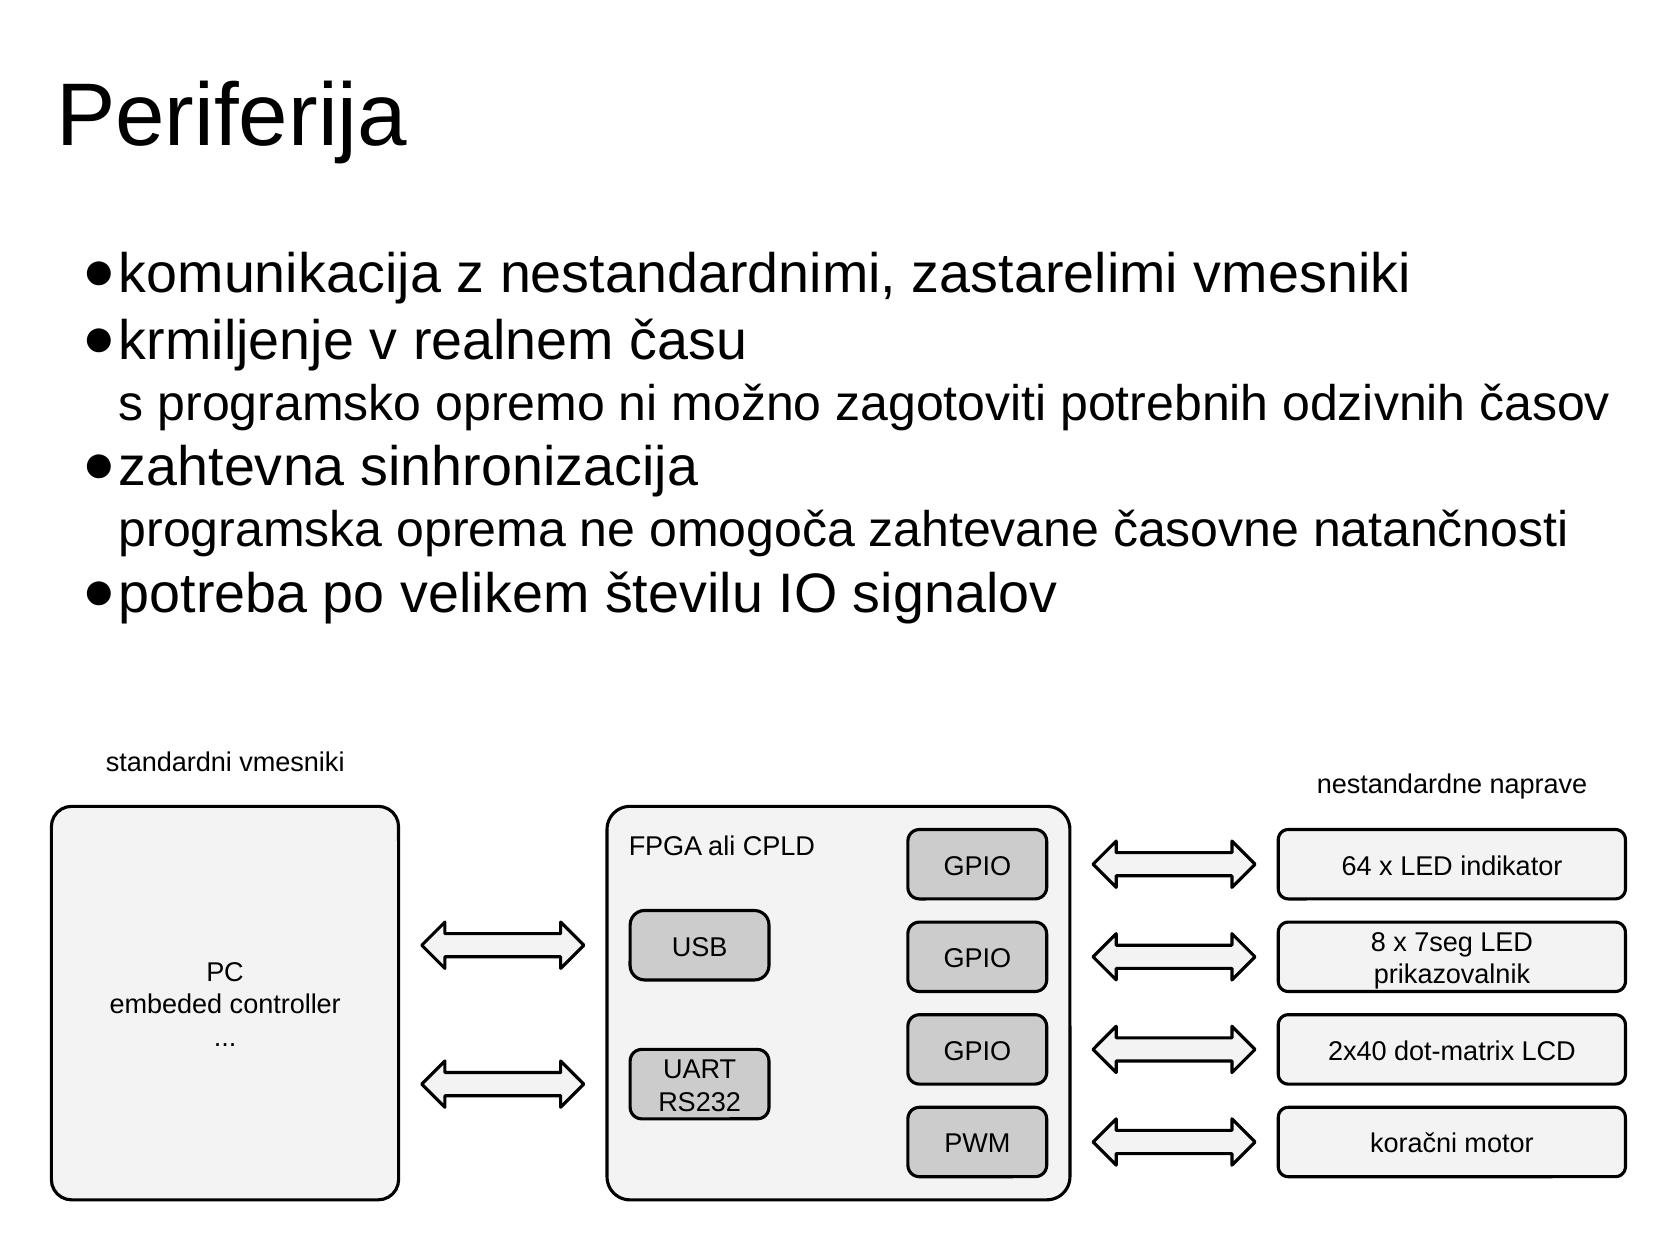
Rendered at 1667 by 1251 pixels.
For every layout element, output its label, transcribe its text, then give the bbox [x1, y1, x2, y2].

text_box GPIO [907, 1014, 1047, 1085]
list komunikacija z nestandardnimi, zastarelimi vmesniki krmiljenje v realnem času s programsko opremo ni možno zagotoviti potrebnih odzivnih časov zahtevna sinhronizacija programska oprema ne omogoča zahtevane časovne natančnosti potreba po velikem številu IO signalov [50, 230, 1621, 723]
text_box [1093, 933, 1256, 980]
text_box PC embeded controller ... [51, 806, 399, 1200]
text_box standardni vmesniki [51, 736, 399, 784]
text_box koračni motor [1278, 1107, 1626, 1177]
text_box PWM [907, 1107, 1047, 1177]
text_box 2x40 dot-matrix LCD [1278, 1014, 1626, 1085]
text_box 8 x 7seg LED prikazovalnik [1278, 922, 1626, 992]
text_box USB [630, 910, 770, 980]
text_box GPIO [907, 922, 1047, 992]
text_box [1093, 1118, 1256, 1166]
text_box [421, 922, 584, 969]
text_box nestandardne naprave [1278, 760, 1626, 807]
text_box UART RS232 [630, 1049, 770, 1119]
text_box FPGA ali CPLD [607, 806, 1070, 1200]
title Periferija [50, 50, 1630, 213]
text_box GPIO [907, 829, 1047, 899]
text_box [421, 1060, 584, 1108]
text_box [1093, 841, 1256, 888]
text_box [1093, 1026, 1256, 1073]
text_box 64 x LED indikator [1278, 829, 1626, 899]
